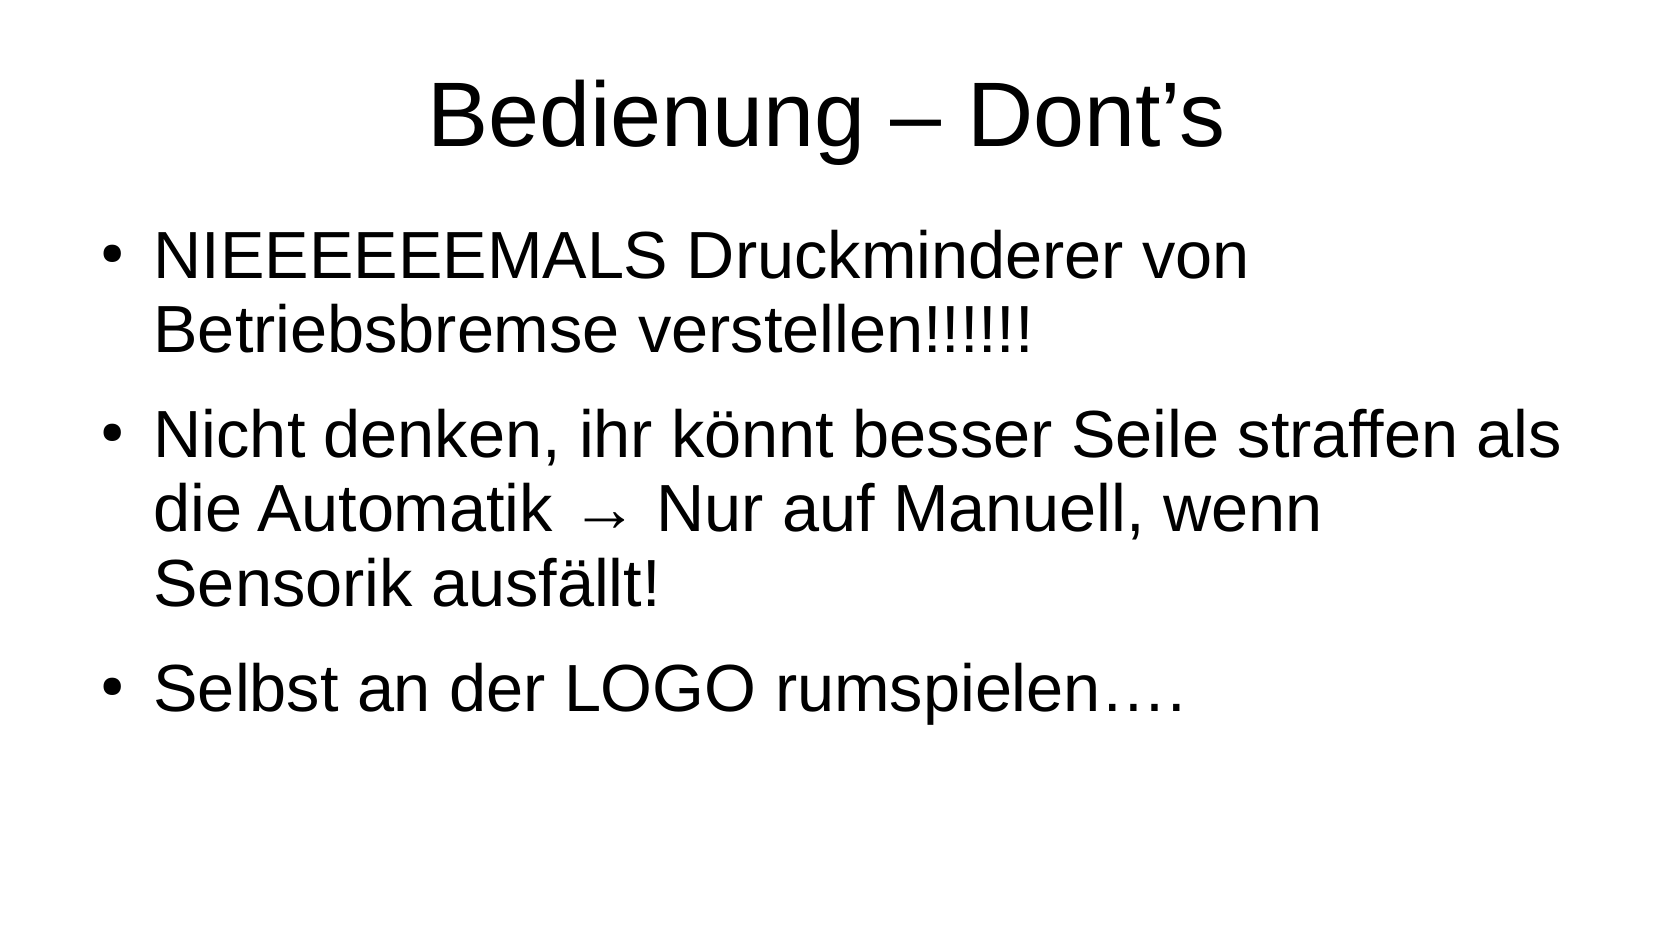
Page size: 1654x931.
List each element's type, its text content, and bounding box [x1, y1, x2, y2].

title Bedienung – Dont’s [82, 37, 1571, 193]
list NIEEEEEEMALS Druckminderer von Betriebsbremse verstellen!!!!!! Nicht denken, ihr könnt besser Seile straffen als die Automatik → Nur auf Manuell, wenn Sensorik ausfällt! Selbst an der LOGO rumspielen…. [82, 217, 1571, 758]
